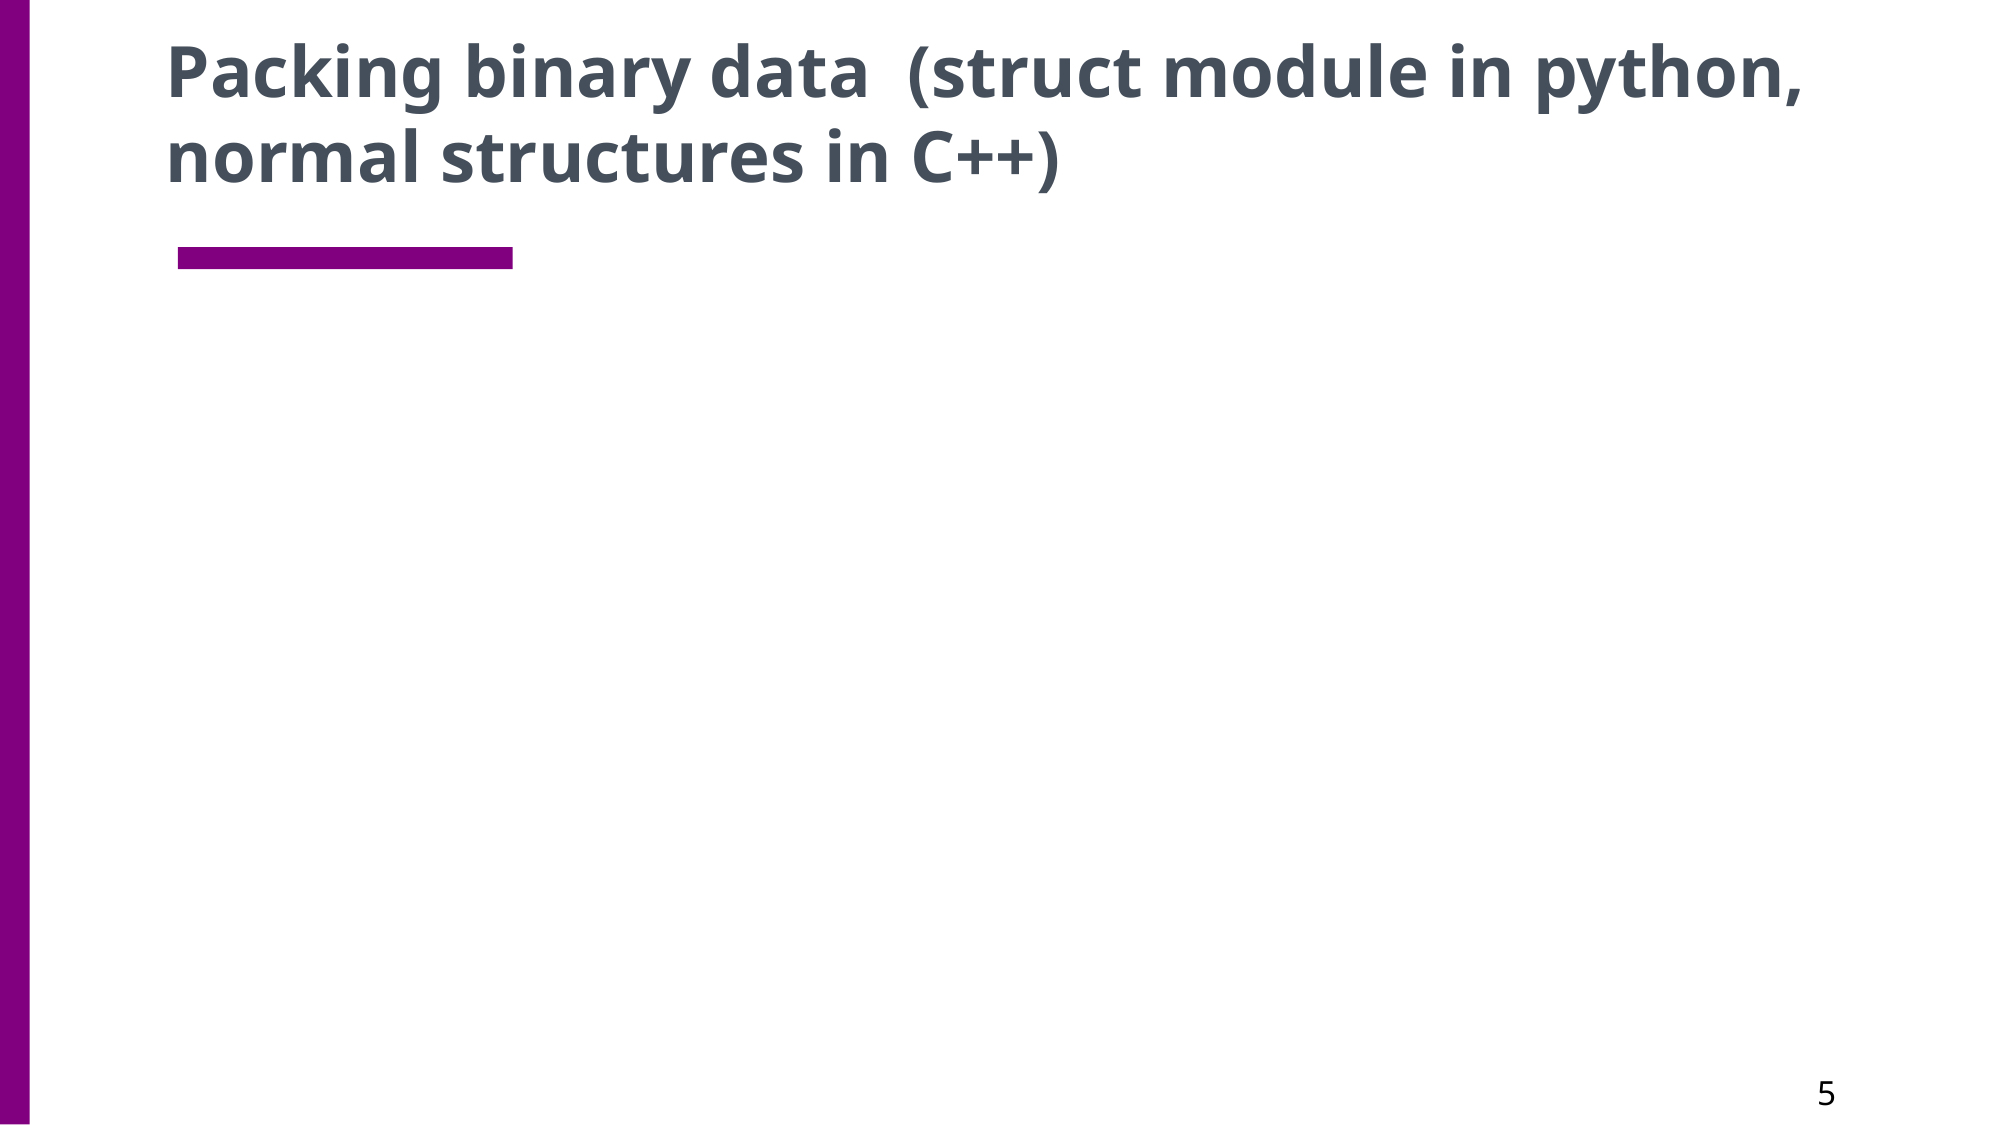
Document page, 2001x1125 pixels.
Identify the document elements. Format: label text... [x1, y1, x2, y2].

text_box Packing binary data (struct module in python, normal structures in C++) [151, 0, 1849, 212]
